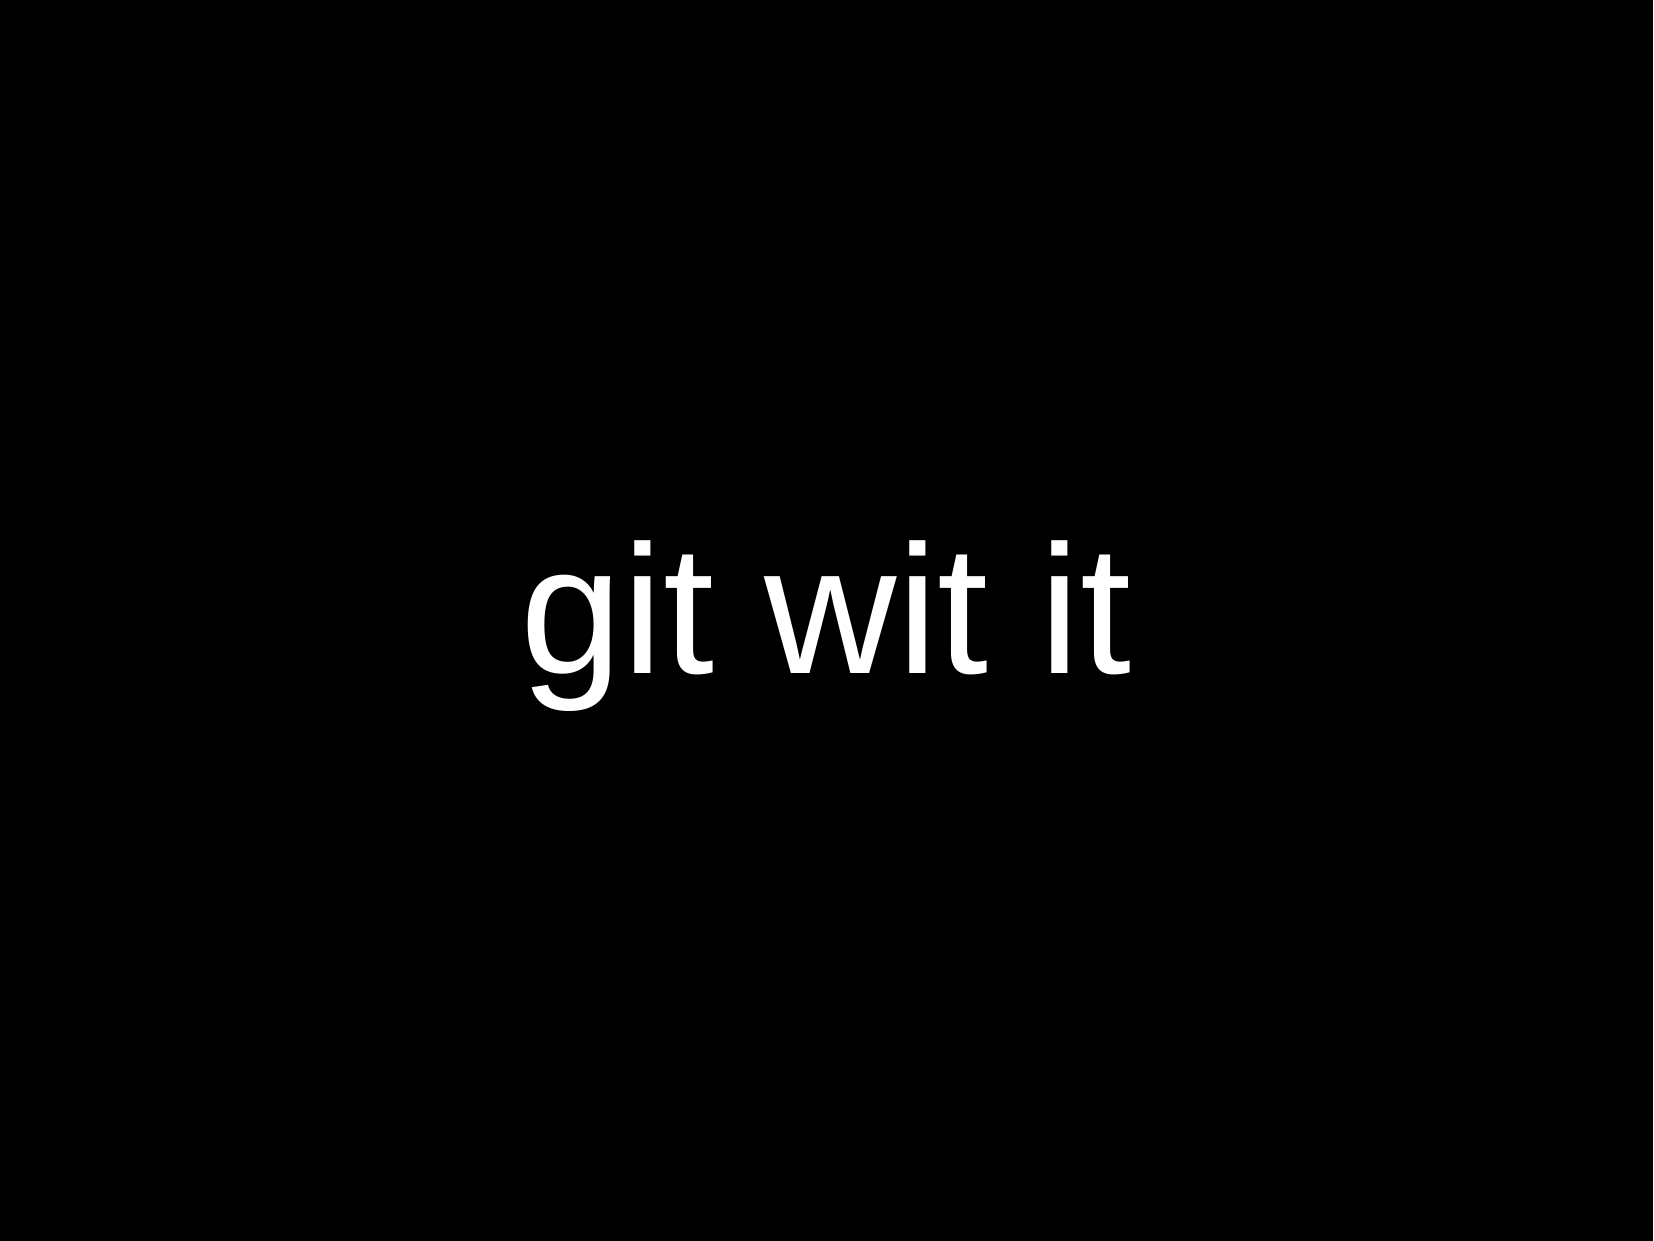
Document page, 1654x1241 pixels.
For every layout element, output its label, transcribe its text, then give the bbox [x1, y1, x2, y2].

title git wit it [82, 56, 1571, 1163]
